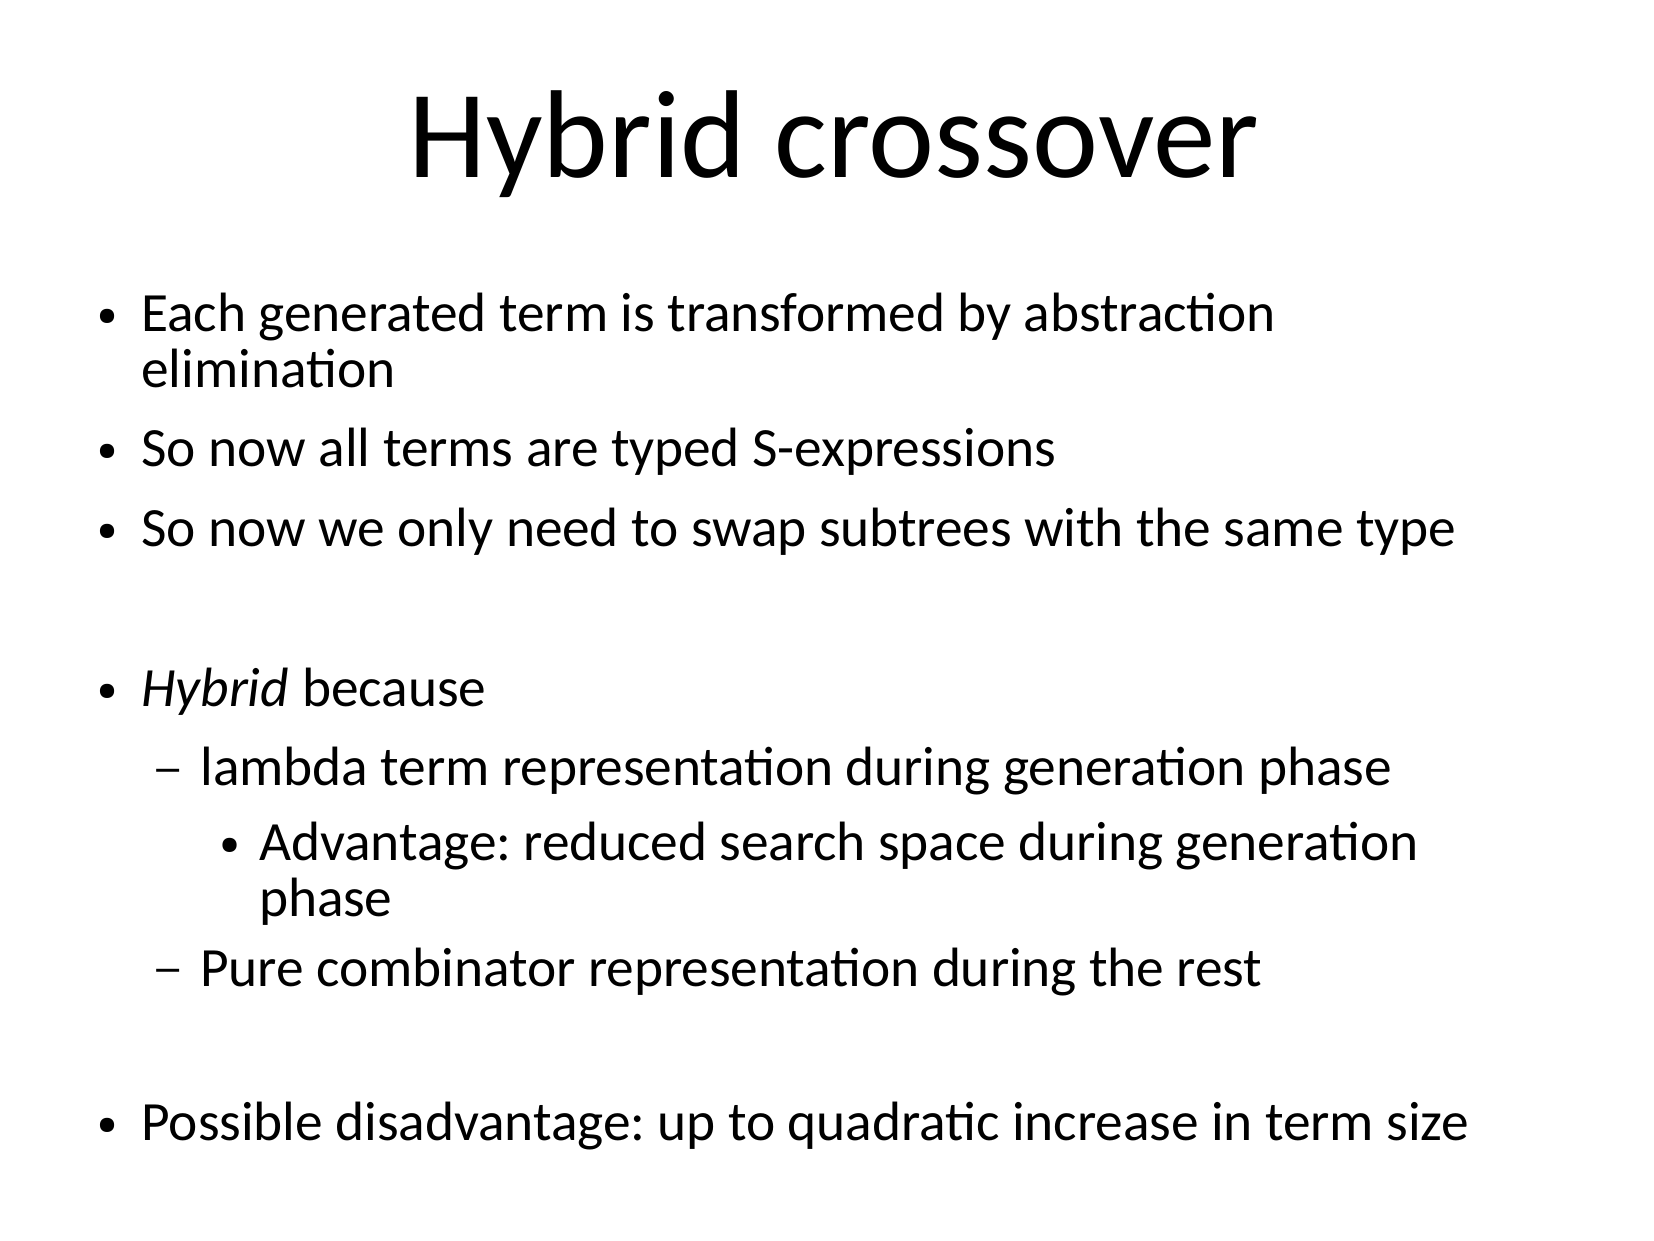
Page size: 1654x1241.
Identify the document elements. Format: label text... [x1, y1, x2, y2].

list Each generated term is transformed by abstraction elimination So now all terms are typed S-expressions So now we only need to swap subtrees with the same type Hybrid because lambda term representation during generation phase Advantage: reduced search space during generation phase Pure combinator representation during the rest Possible disadvantage: up to quadratic increase in term size [82, 290, 1538, 1156]
title Hybrid crossover [90, 70, 1579, 223]
